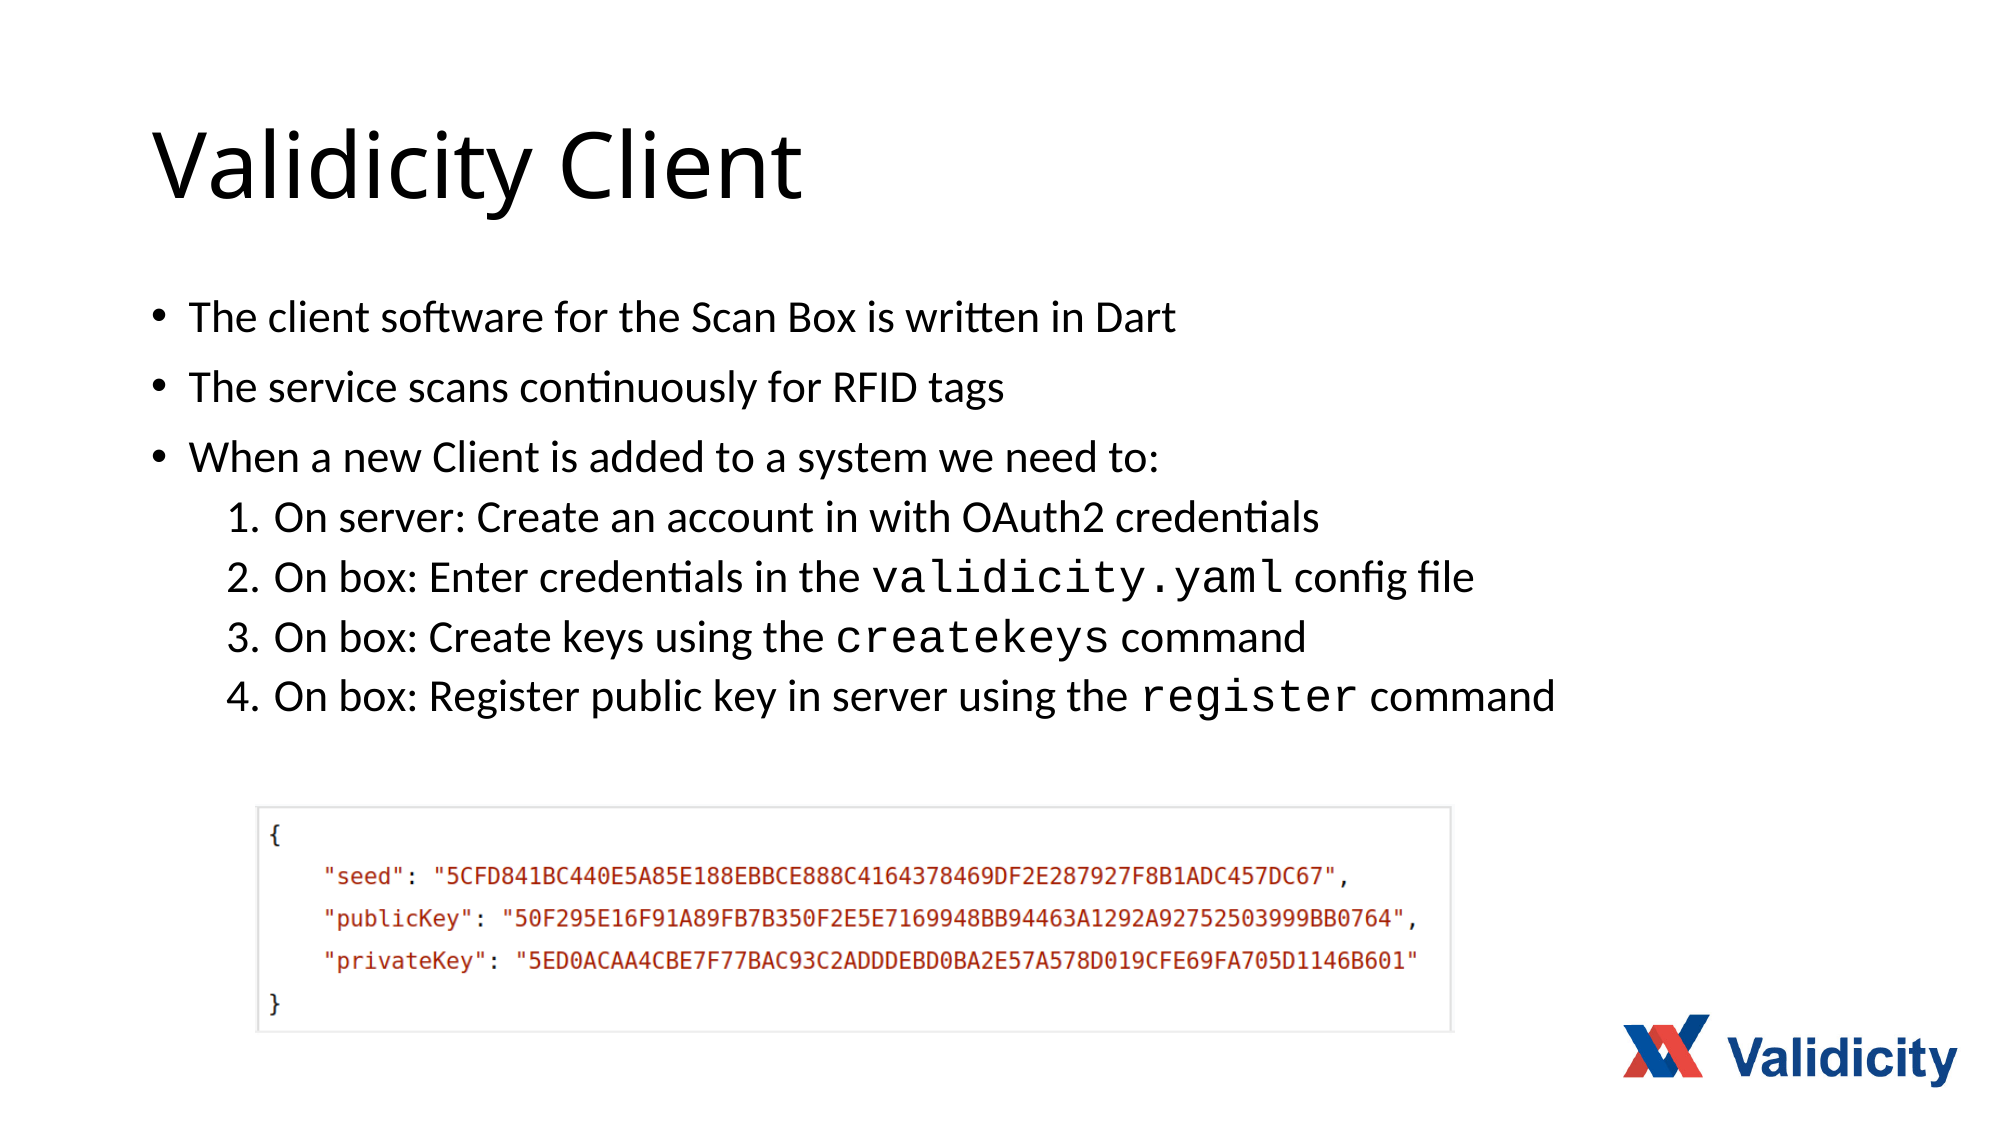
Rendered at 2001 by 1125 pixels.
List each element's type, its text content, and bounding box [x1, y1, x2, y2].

picture [1574, 976, 1999, 1125]
list The client software for the Scan Box is written in Dart The service scans continuously for RFID tags When a new Client is added to a system we need to: On server: Create an account in with OAuth2 credentials On box: Enter credentials in the validicity.yaml config file On box: Create keys using the createkeys command On box: Register public key in server using the register command [136, 285, 1862, 999]
title Validicity Client [137, 59, 1863, 278]
picture [255, 804, 1455, 1036]
